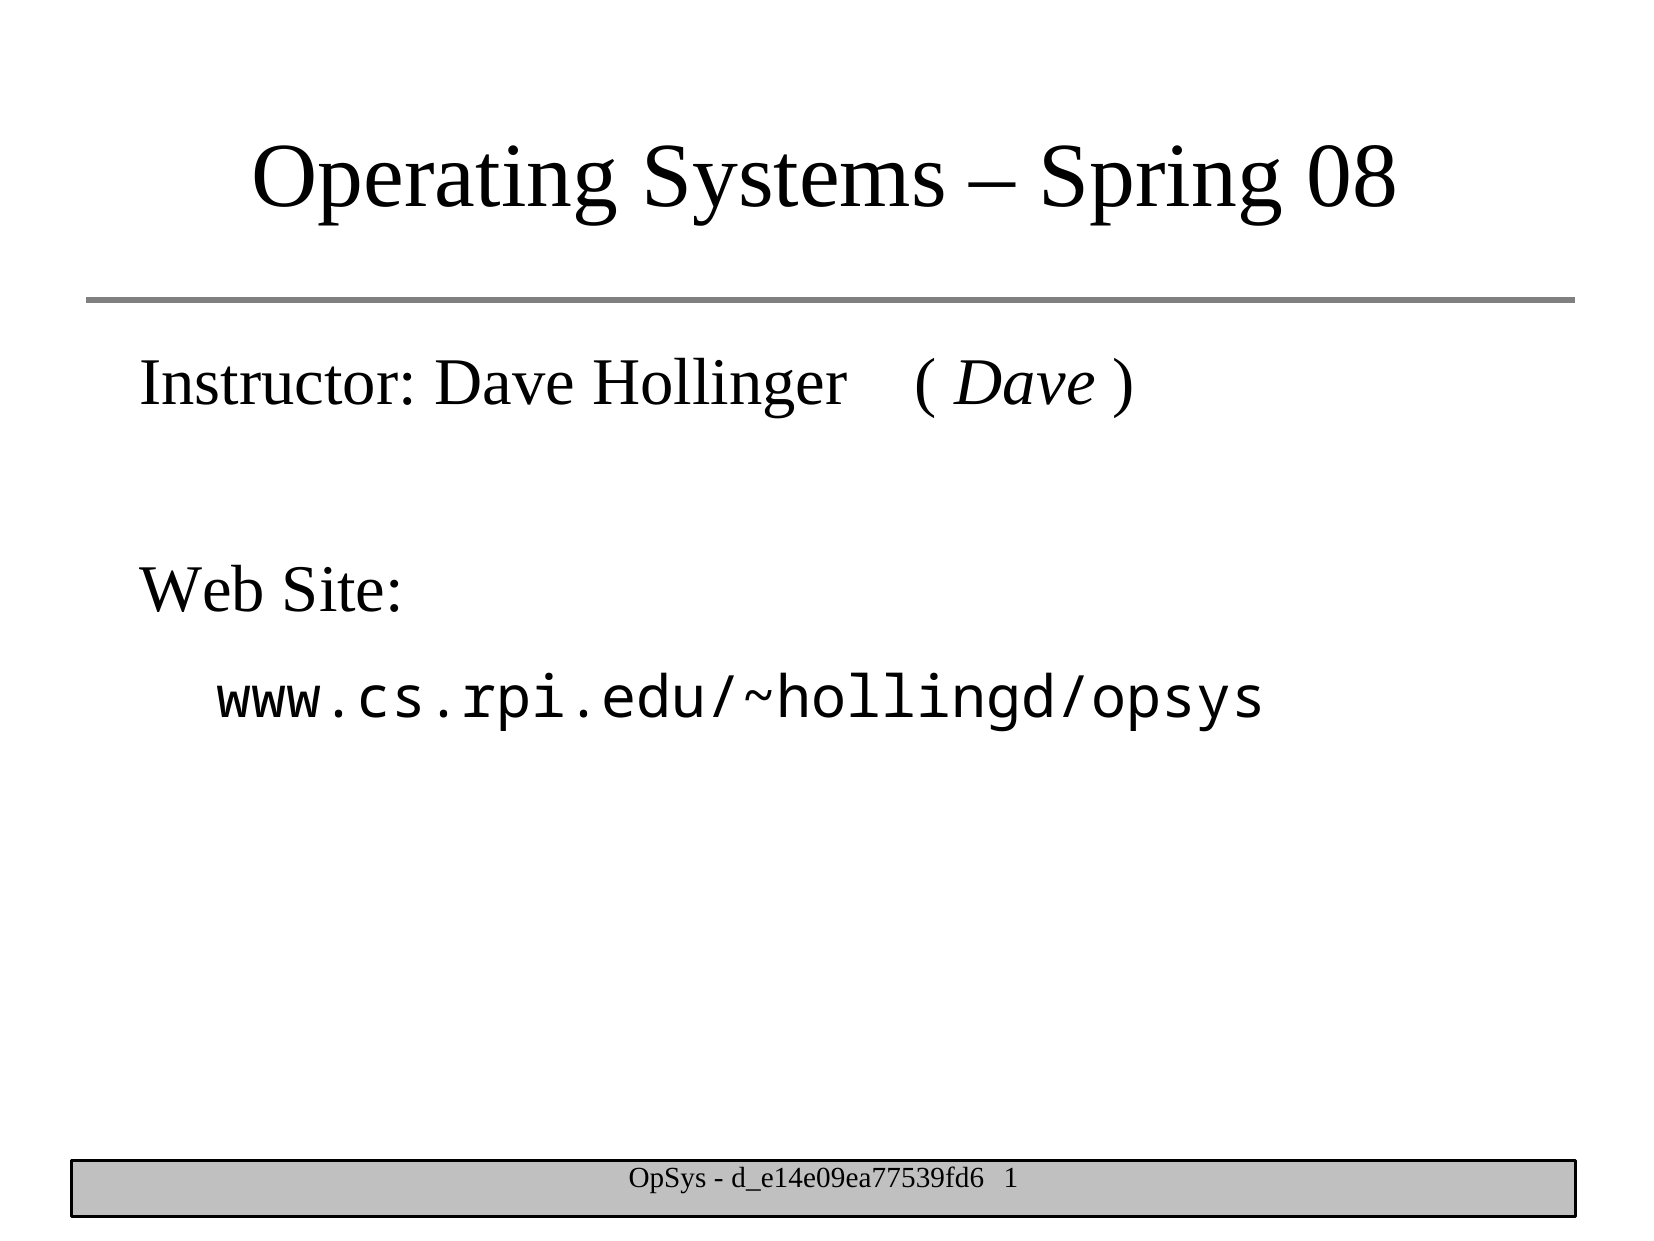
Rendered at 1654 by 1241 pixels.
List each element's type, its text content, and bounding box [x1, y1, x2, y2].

title Operating Systems – Spring 08 [119, 72, 1532, 280]
list Instructor: Dave Hollinger ( Dave ) Web Site: www.cs.rpi.edu/~hollingd/opsys [121, 344, 1534, 1178]
